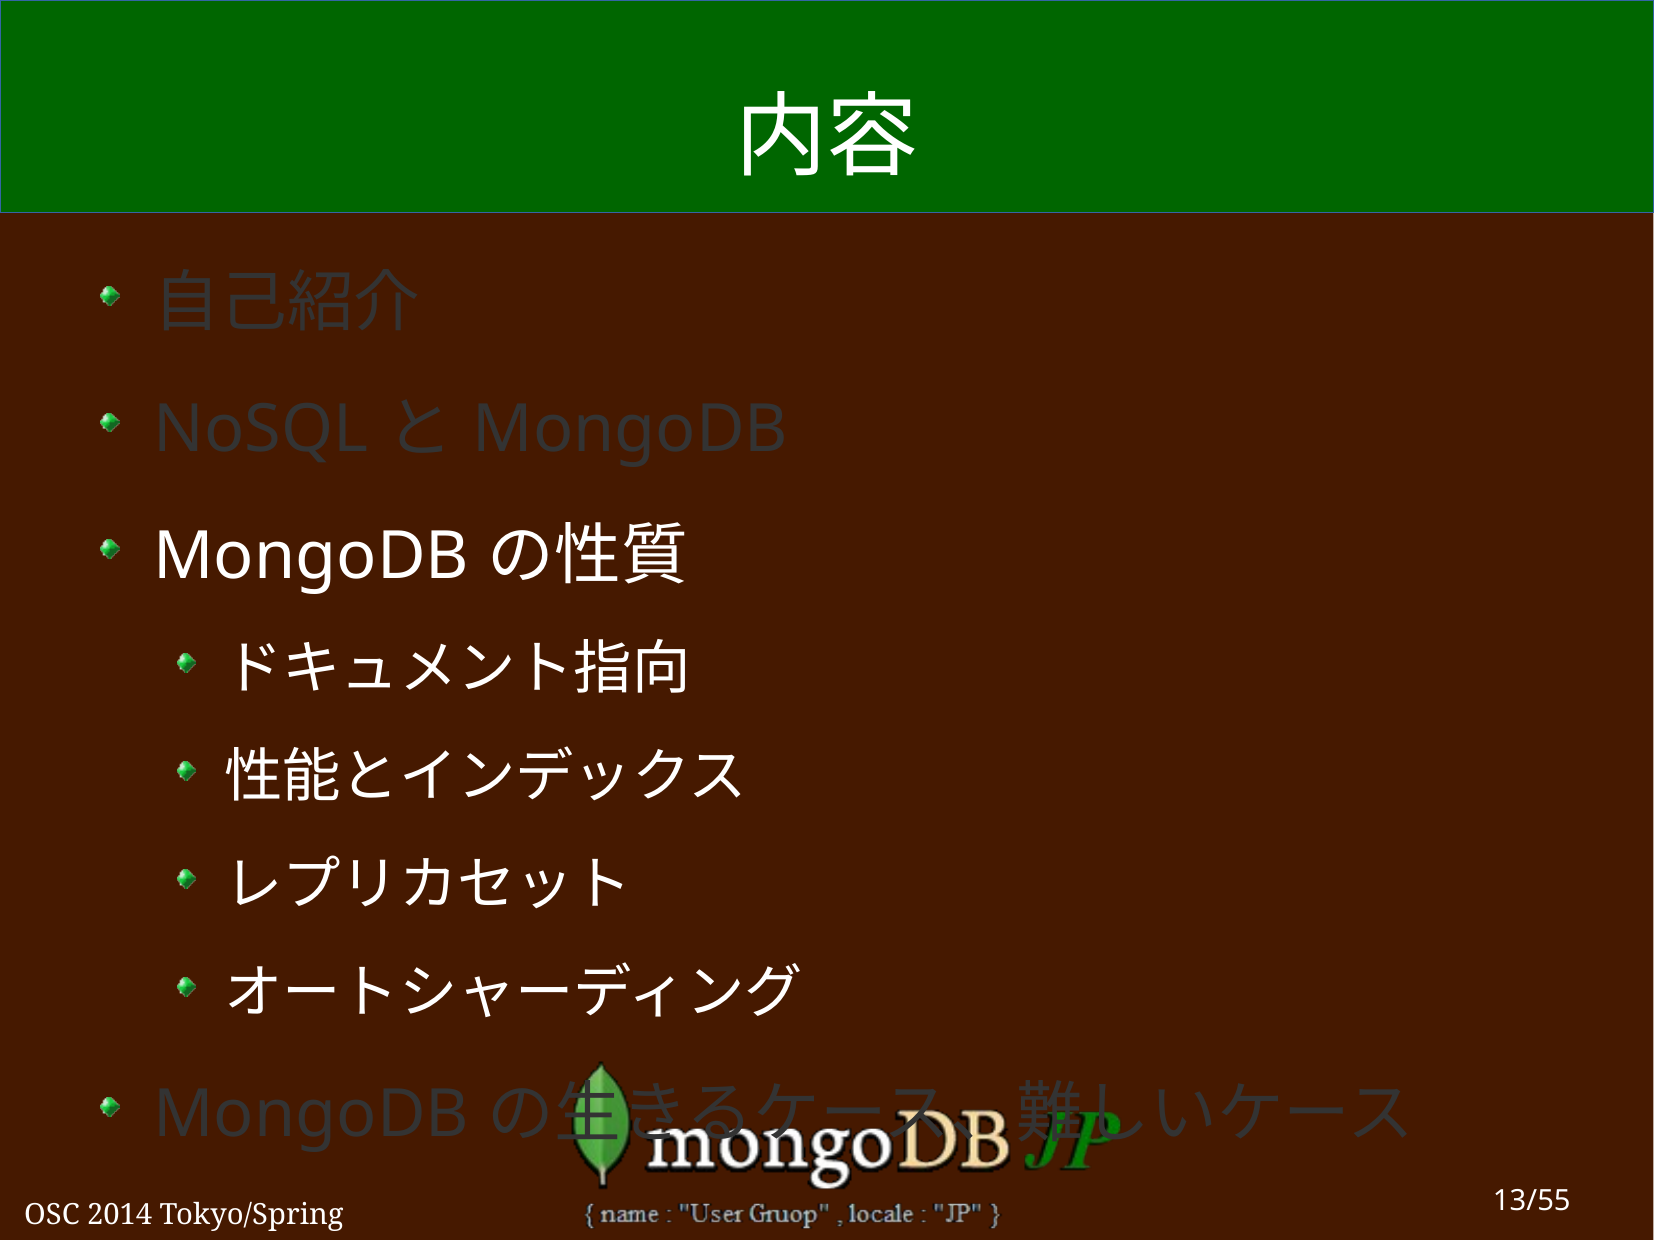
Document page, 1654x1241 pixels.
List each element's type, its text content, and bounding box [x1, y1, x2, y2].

title 内容 [82, 49, 1571, 207]
picture [566, 1132, 1140, 1241]
list 自己紹介 NoSQLとMongoDB MongoDBの性質 ドキュメント指向 性能とインデックス レプリカセット オートシャーディング MongoDBの生きるケース、難しいケース [82, 247, 1571, 1132]
